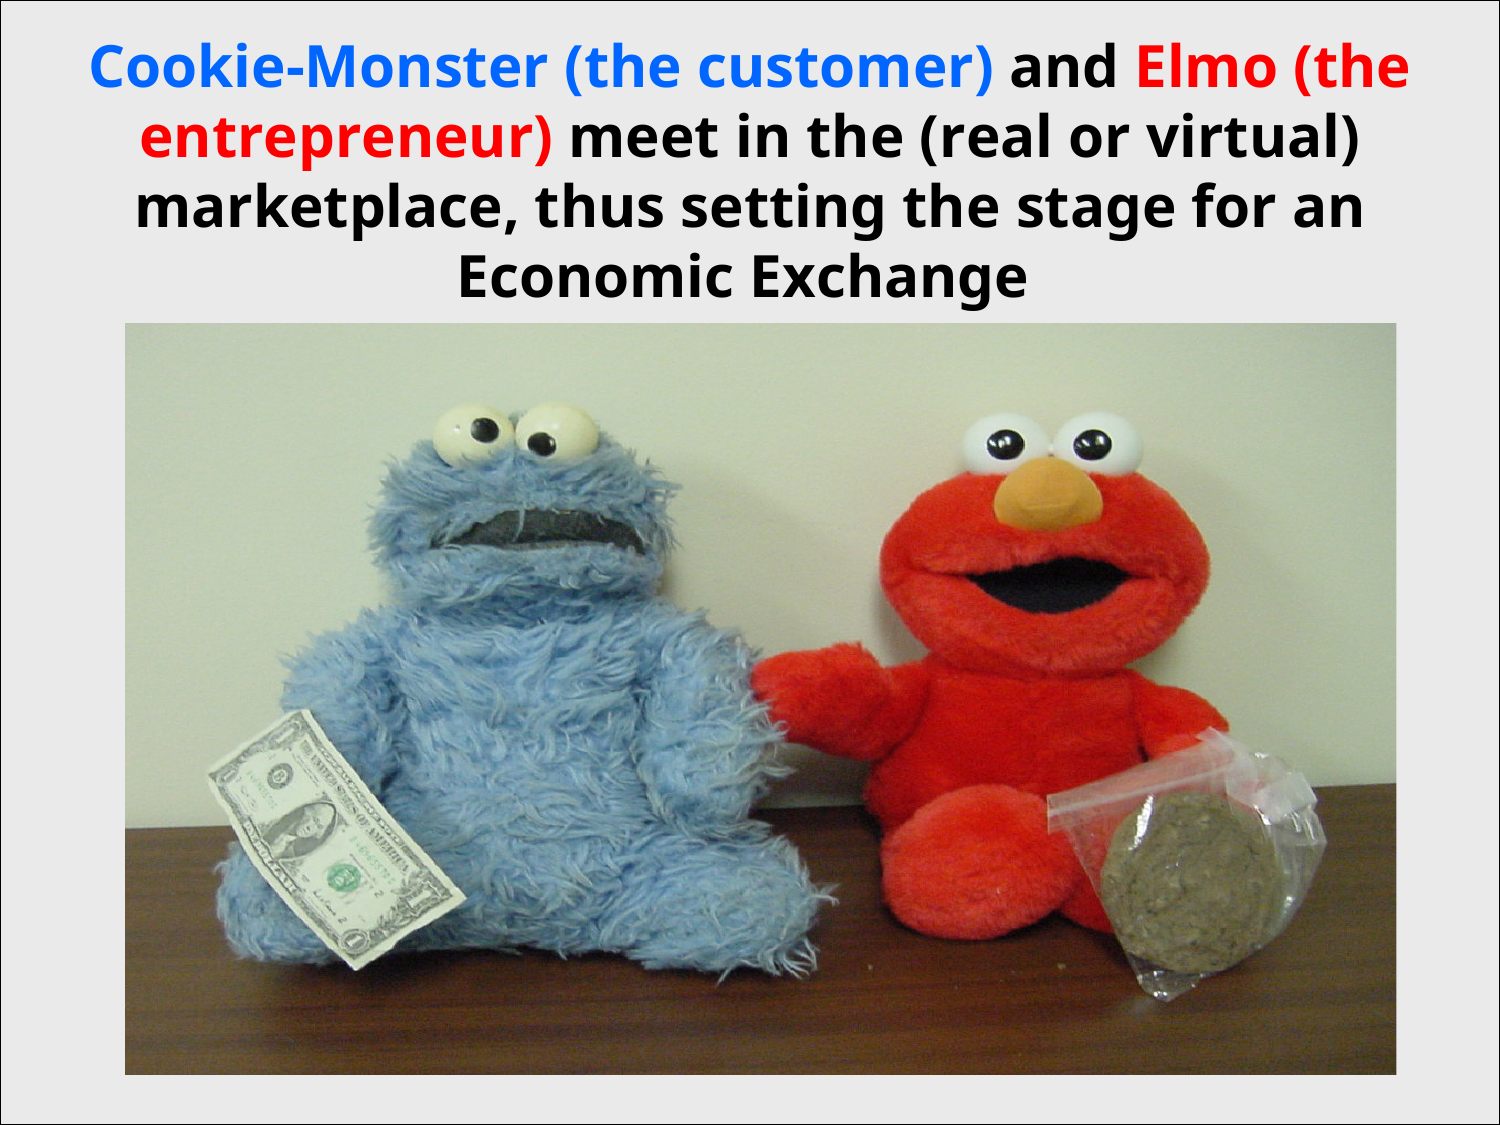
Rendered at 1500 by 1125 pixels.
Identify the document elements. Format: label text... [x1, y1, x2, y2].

picture [125, 323, 1397, 1075]
title Cookie-Monster (the customer) and Elmo (the entrepreneur) meet in the (real or virtual) marketplace, thus setting the stage for an Economic Exchange [37, 37, 1463, 300]
text_box [0, 0, 1500, 1125]
